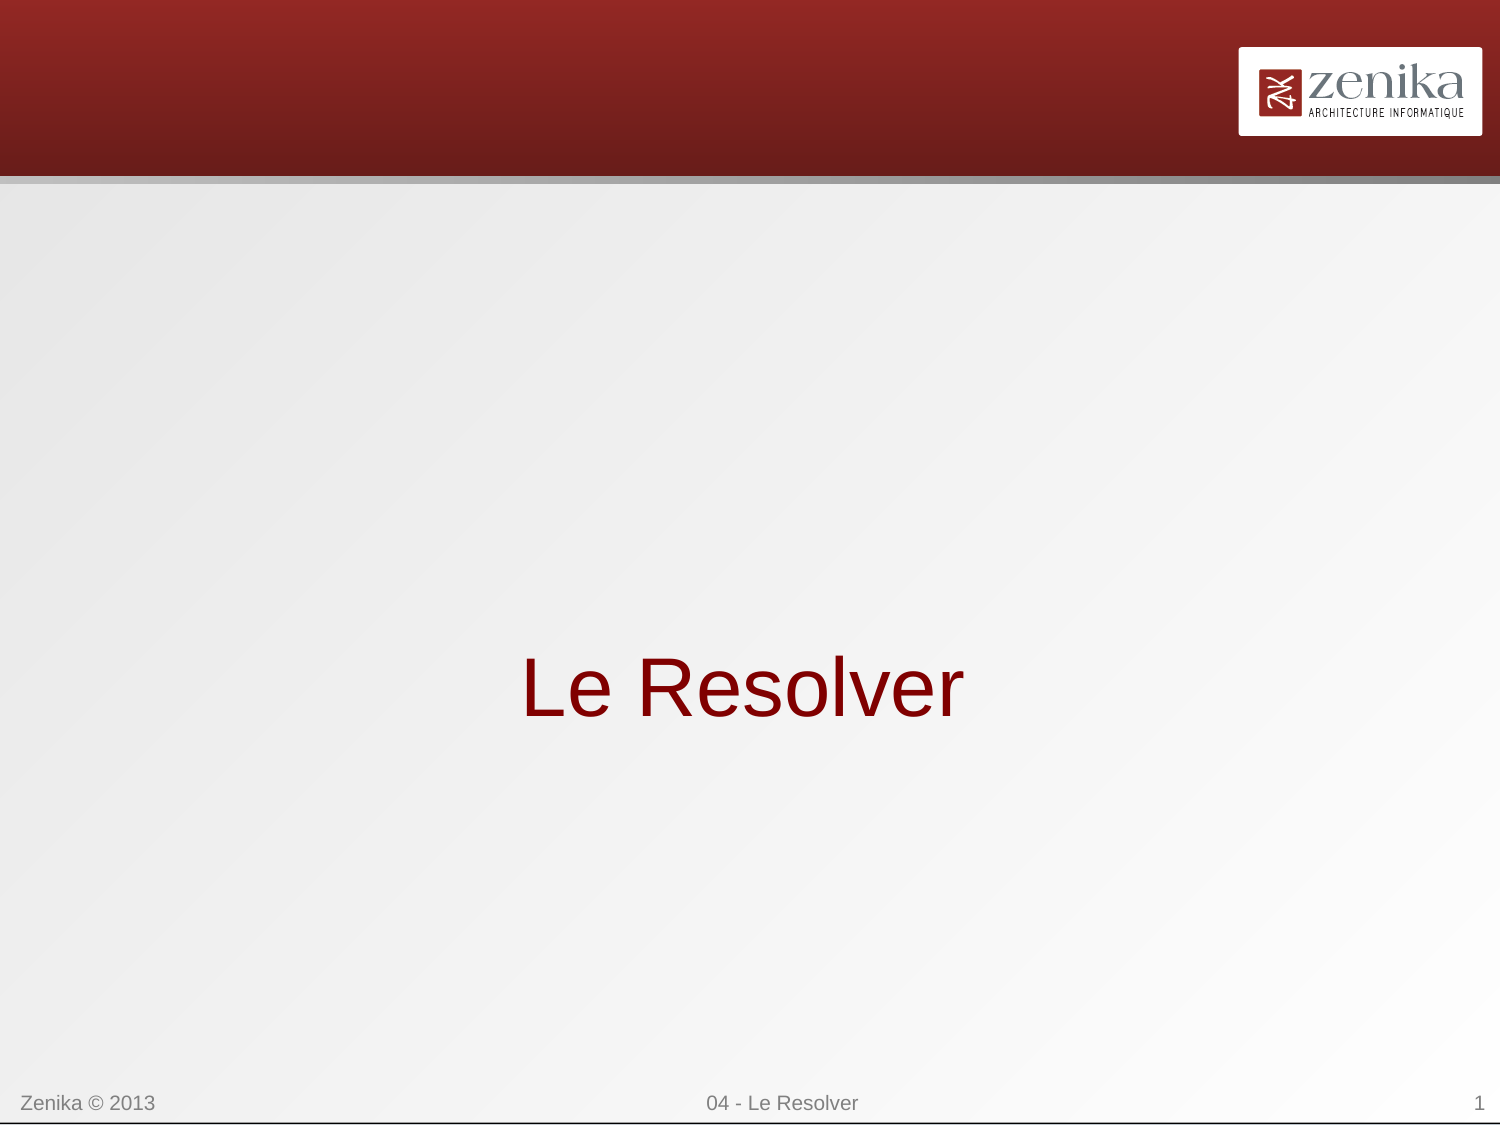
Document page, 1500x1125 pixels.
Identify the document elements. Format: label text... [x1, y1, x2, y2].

picture [1257, 58, 1464, 125]
subtitle Le Resolver [50, 249, 1435, 1079]
